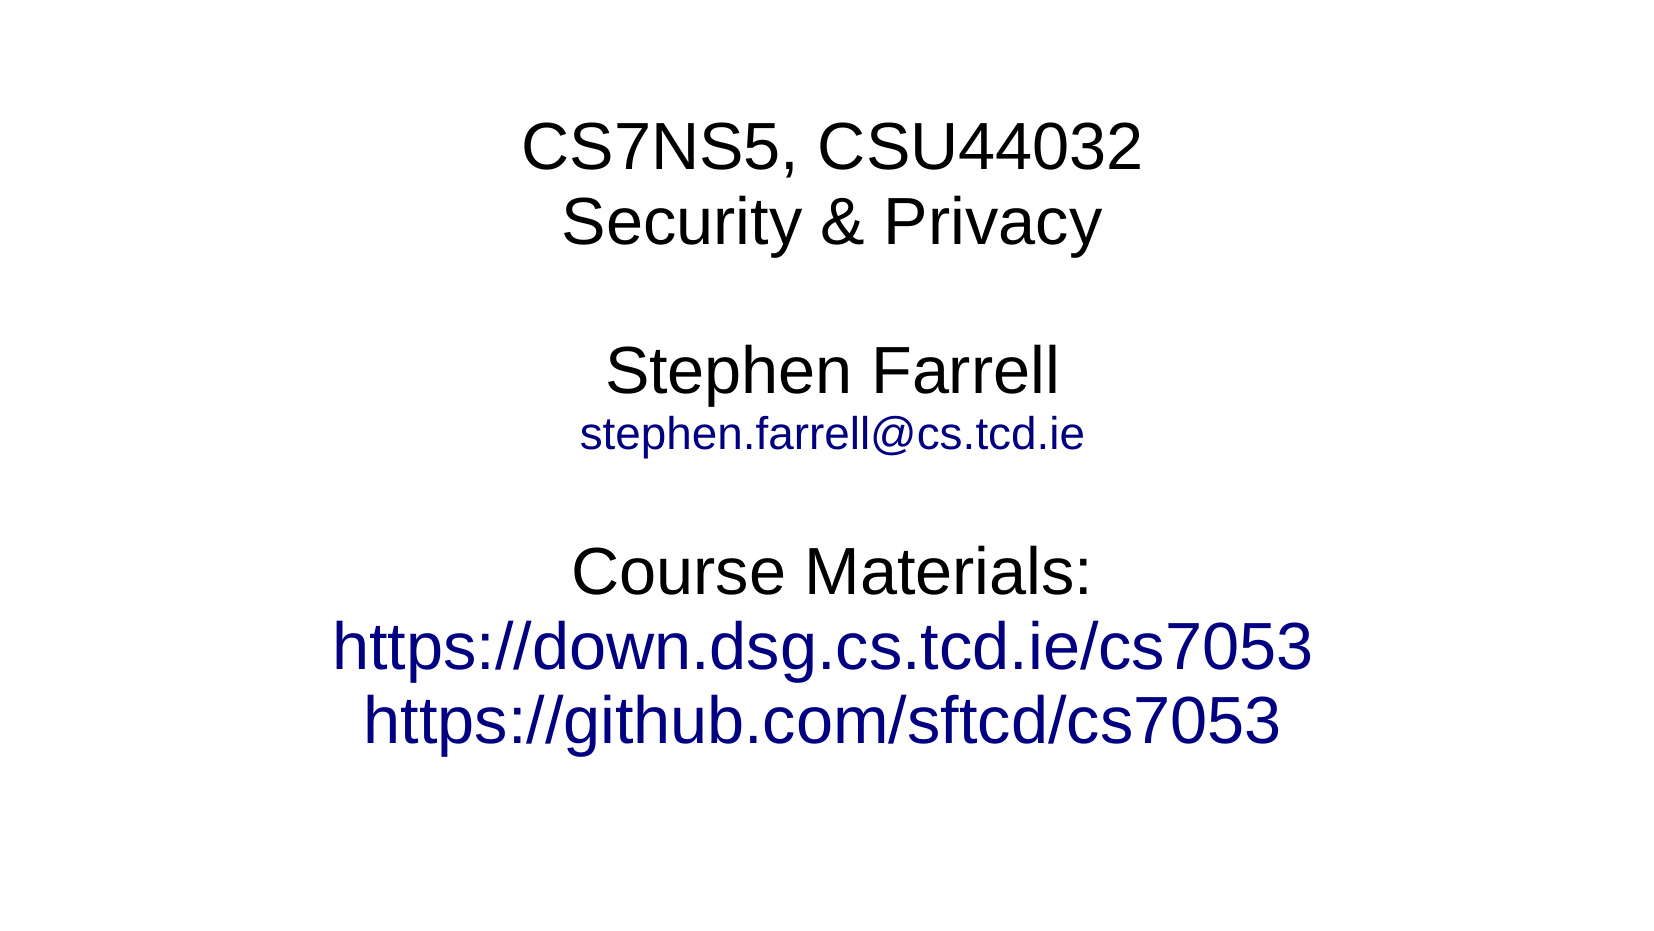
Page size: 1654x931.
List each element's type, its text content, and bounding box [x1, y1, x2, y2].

subtitle CS7NS5, CSU44032 Security & Privacy Stephen Farrell stephen.farrell@cs.tcd.ie Course Materials: https://down.dsg.cs.tcd.ie/cs7053 https://github.com/sftcd/cs7053 [88, 69, 1577, 798]
